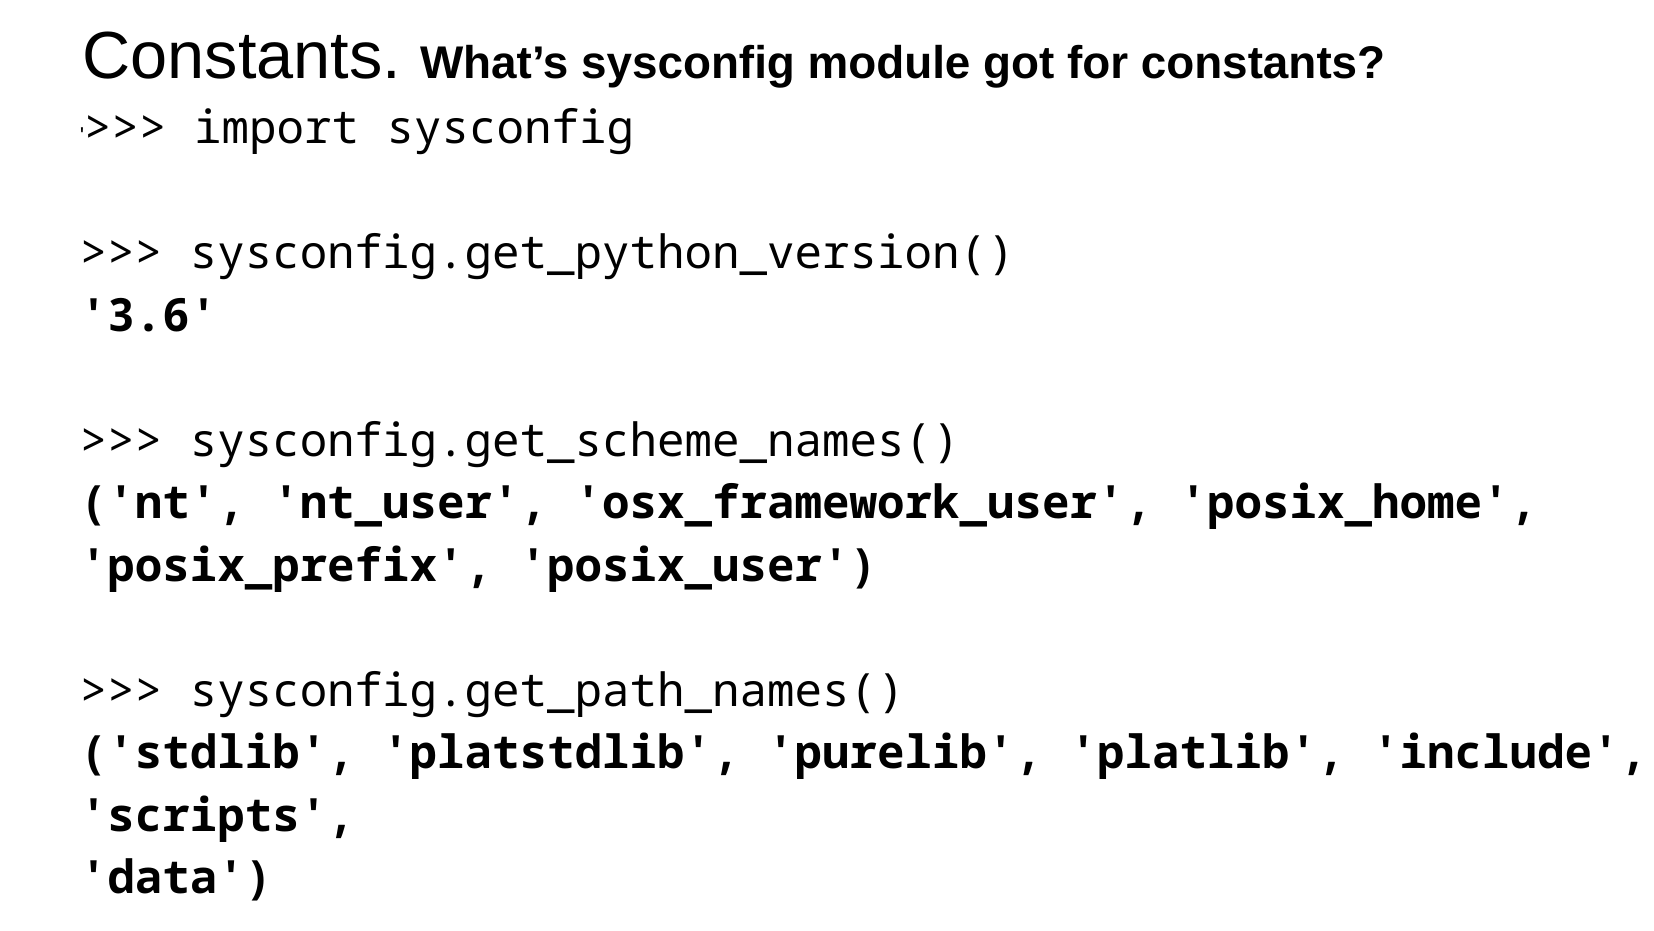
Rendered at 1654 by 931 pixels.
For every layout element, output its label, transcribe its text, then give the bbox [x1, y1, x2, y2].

title Constants. What’s sysconfig module got for constants? [82, 10, 1571, 87]
text_box '>>> import sysconfig >>> sysconfig.get_python_version() '3.6' >>> sysconfig.get_scheme_names() ('nt', 'nt_user', 'osx_framework_user', 'posix_home', 'posix_prefix', 'posix_user') >>> sysconfig.get_path_names() ('stdlib', 'platstdlib', 'purelib', 'platlib', 'include', 'scripts', 'data') >>> sysconfig.get_path('stdlib') '/usr/lib/python3.6' >>> sysconfig.get_path('scripts') '/usr/bin' [64, 87, 1654, 931]
